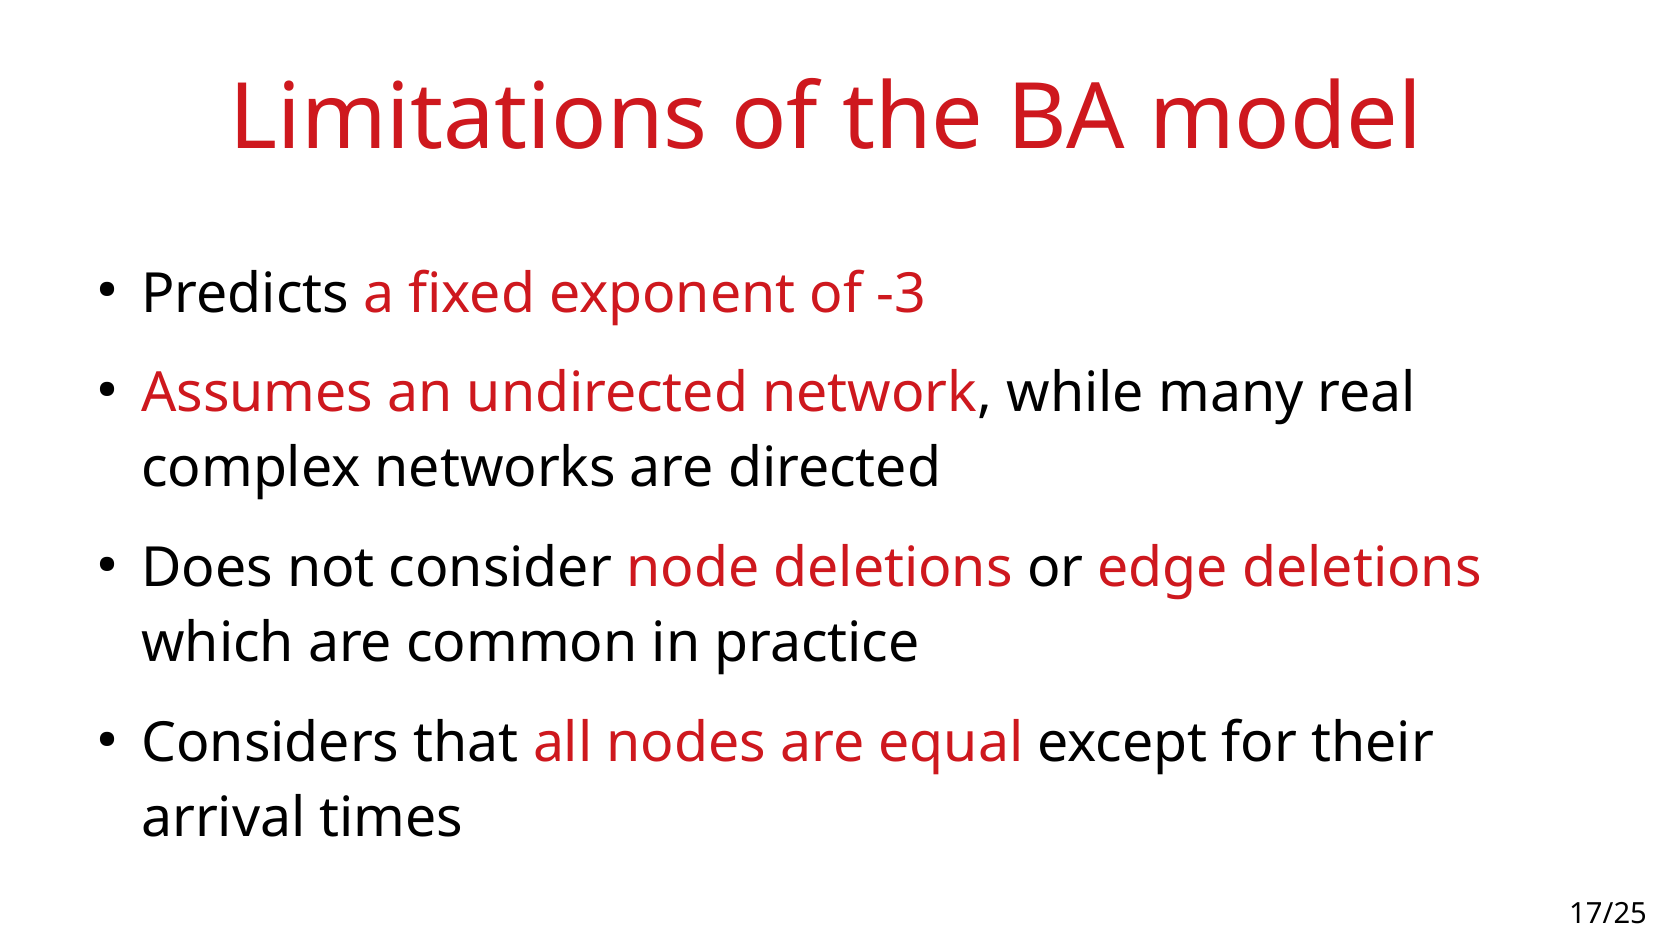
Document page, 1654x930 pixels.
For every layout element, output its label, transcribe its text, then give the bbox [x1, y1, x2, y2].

list Predicts a fixed exponent of -3 Assumes an undirected network, while many real complex networks are directed Does not consider node deletions or edge deletions which are common in practice Considers that all nodes are equal except for their arrival times [82, 252, 1571, 856]
title Limitations of the BA model [82, 1, 1571, 225]
